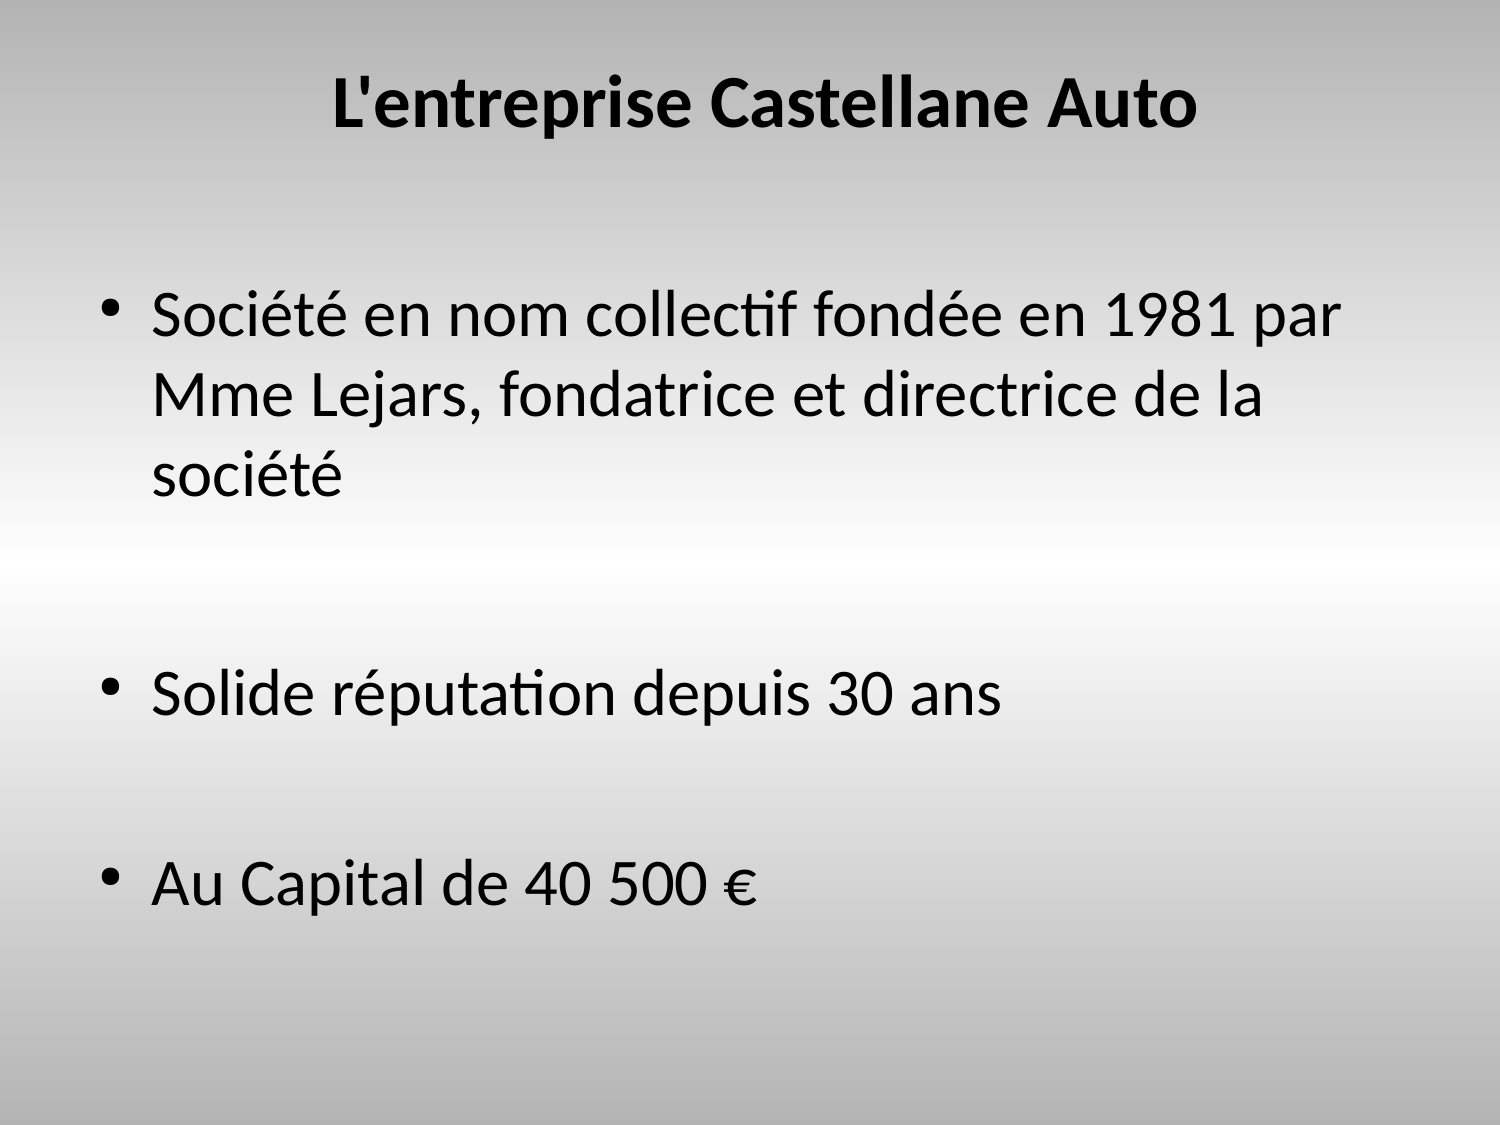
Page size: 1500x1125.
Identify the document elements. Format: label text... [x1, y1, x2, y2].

title L'entreprise Castellane Auto [91, 45, 1441, 233]
list Société en nom collectif fondée en 1981 par Mme Lejars, fondatrice et directrice de la société Solide réputation depuis 30 ans Au Capital de 40 500 € [65, 262, 1416, 1075]
